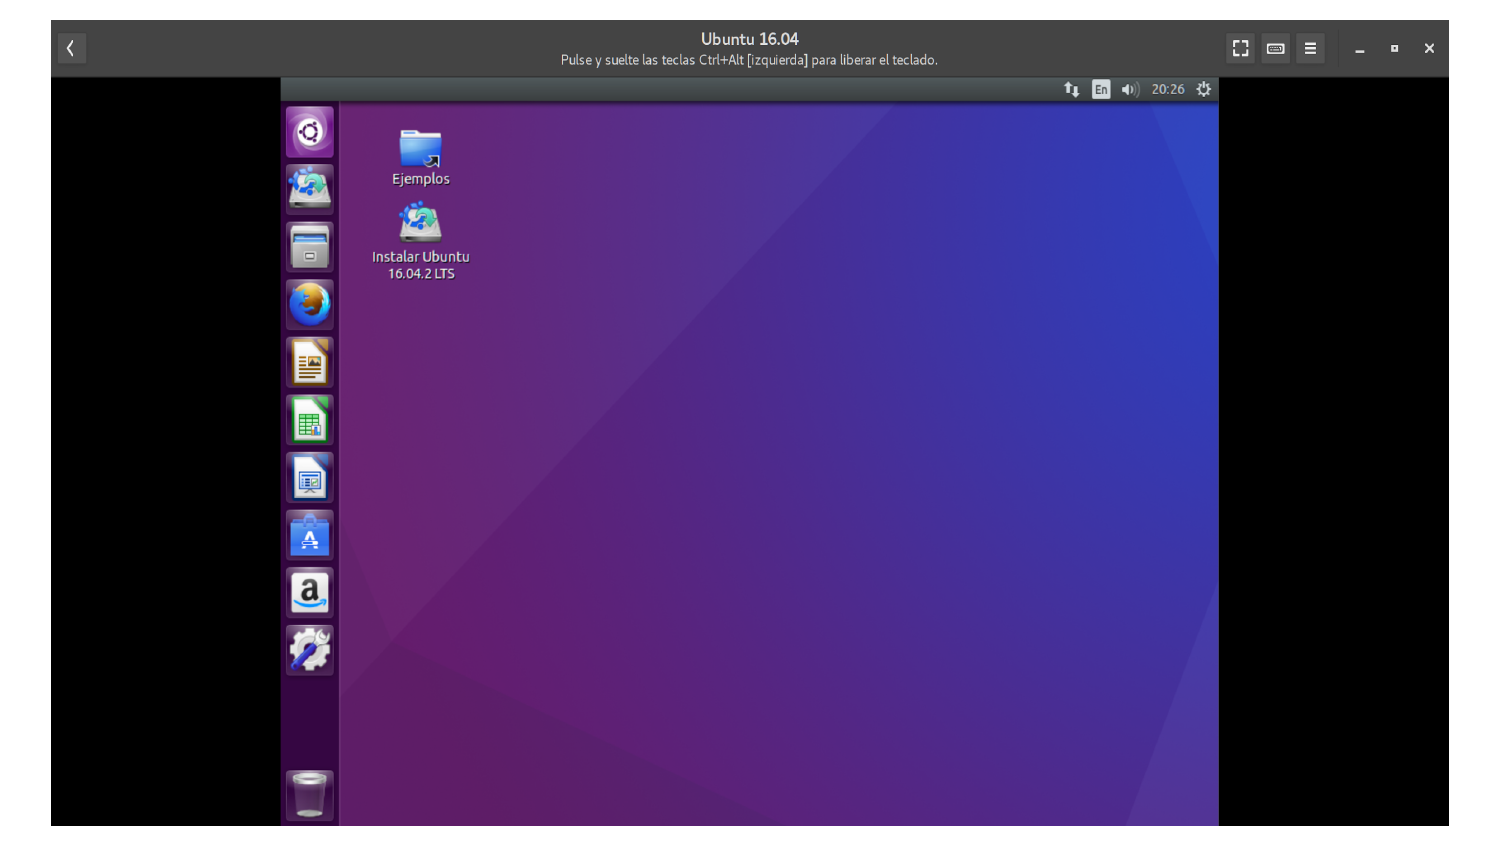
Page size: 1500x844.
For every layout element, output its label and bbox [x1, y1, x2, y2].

picture [51, 20, 1449, 826]
